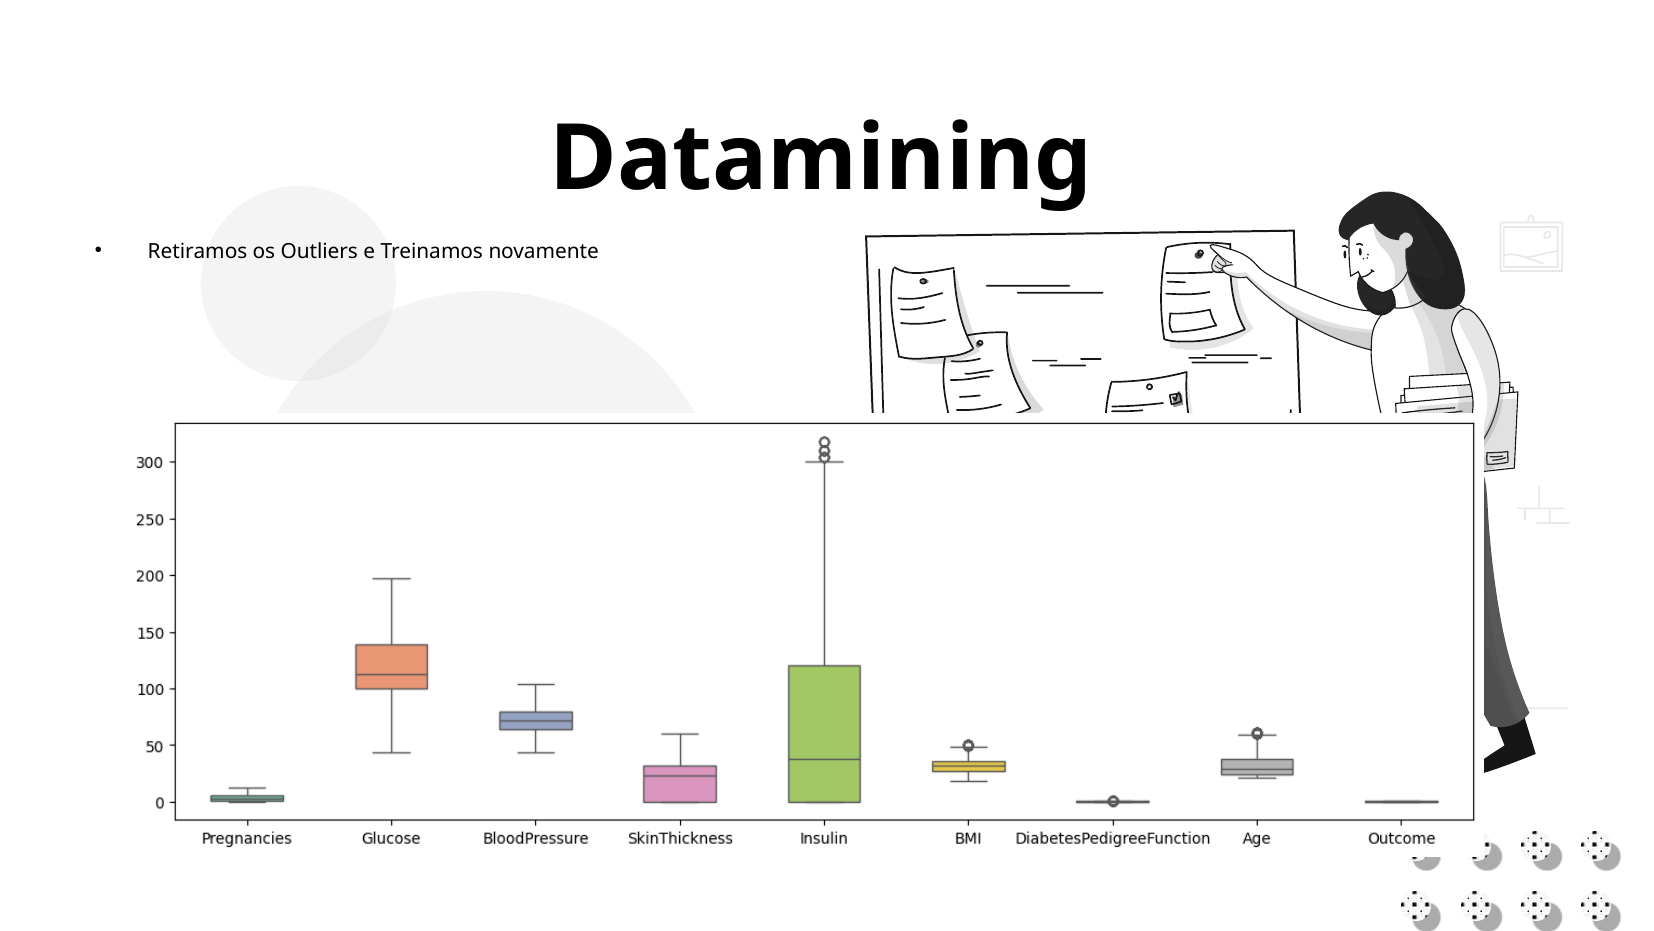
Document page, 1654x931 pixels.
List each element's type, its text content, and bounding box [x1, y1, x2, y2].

picture [125, 413, 1492, 862]
title Datamining [76, 76, 1565, 233]
picture [1400, 891, 1432, 922]
picture [1520, 831, 1552, 862]
list Retiramos os Outliers e Treinamos novamente [76, 236, 1088, 414]
picture [1520, 890, 1552, 922]
picture [1461, 890, 1492, 922]
picture [1581, 830, 1612, 862]
picture [1580, 890, 1612, 922]
